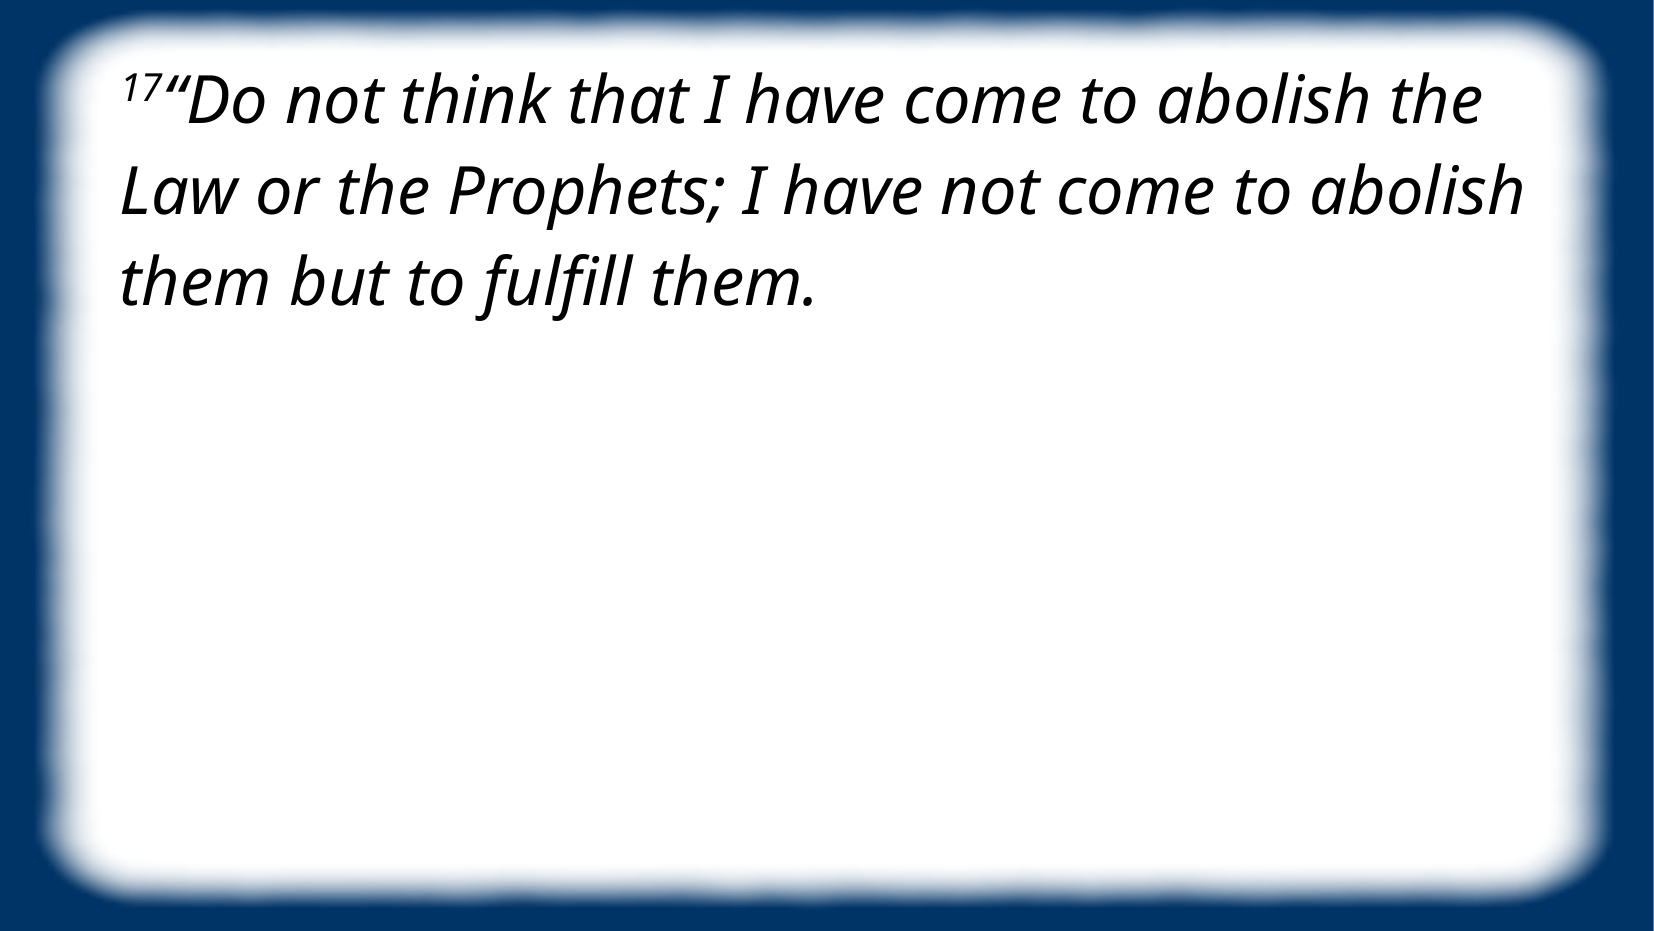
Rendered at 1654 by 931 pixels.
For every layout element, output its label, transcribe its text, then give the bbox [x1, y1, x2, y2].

text_box 17“Do not think that I have come to abolish the Law or the Prophets; I have not come to abolish them but to fulfill them. [105, 45, 1546, 327]
picture [0, 0, 1654, 931]
